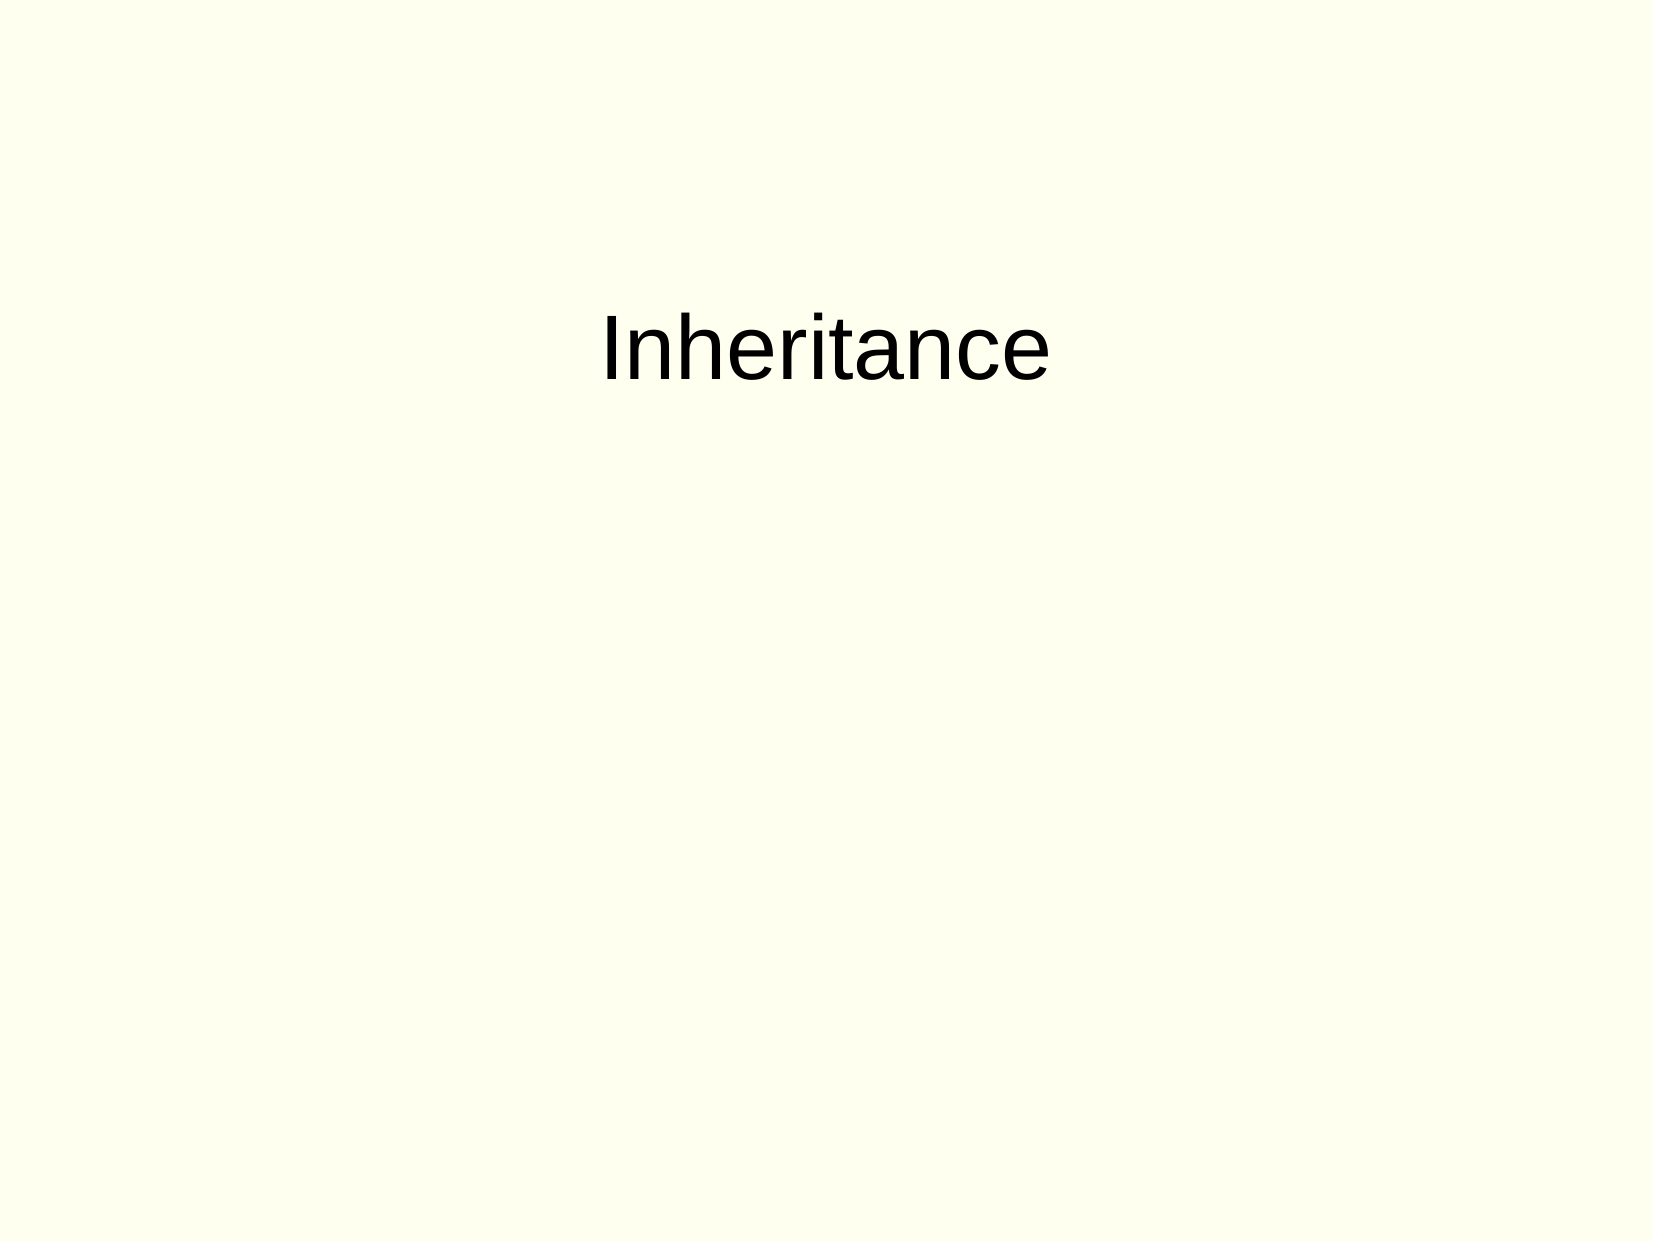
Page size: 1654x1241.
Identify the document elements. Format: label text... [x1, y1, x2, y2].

title Inheritance [82, 244, 1571, 452]
